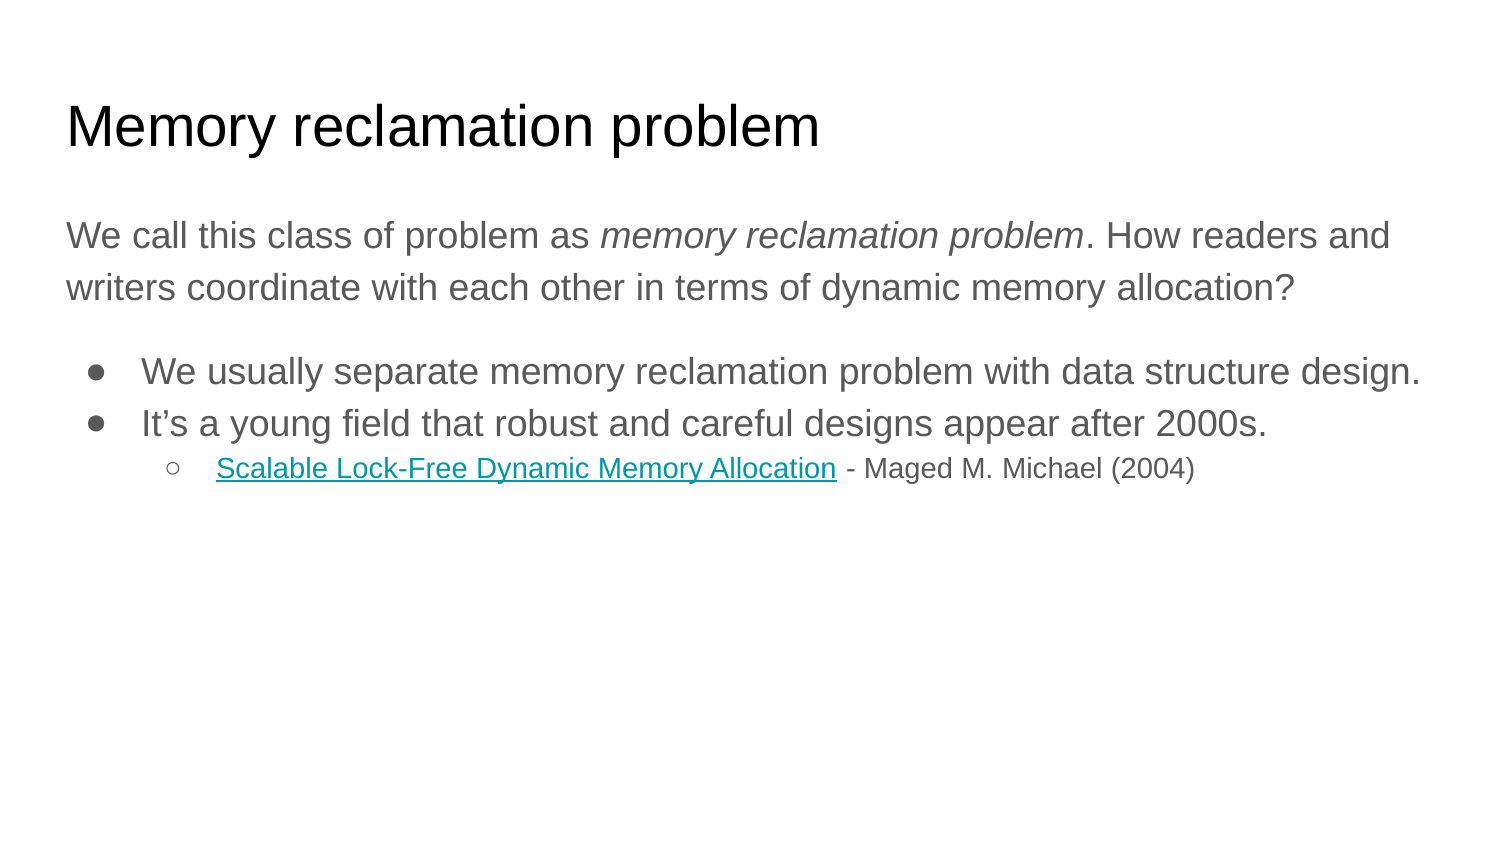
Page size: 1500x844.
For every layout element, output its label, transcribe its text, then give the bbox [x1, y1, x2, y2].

list We call this class of problem as memory reclamation problem. How readers and writers coordinate with each other in terms of dynamic memory allocation? We usually separate memory reclamation problem with data structure design. It’s a young field that robust and careful designs appear after 2000s. Scalable Lock-Free Dynamic Memory Allocation - Maged M. Michael (2004) [51, 189, 1449, 750]
title Memory reclamation problem [51, 72, 1449, 167]
